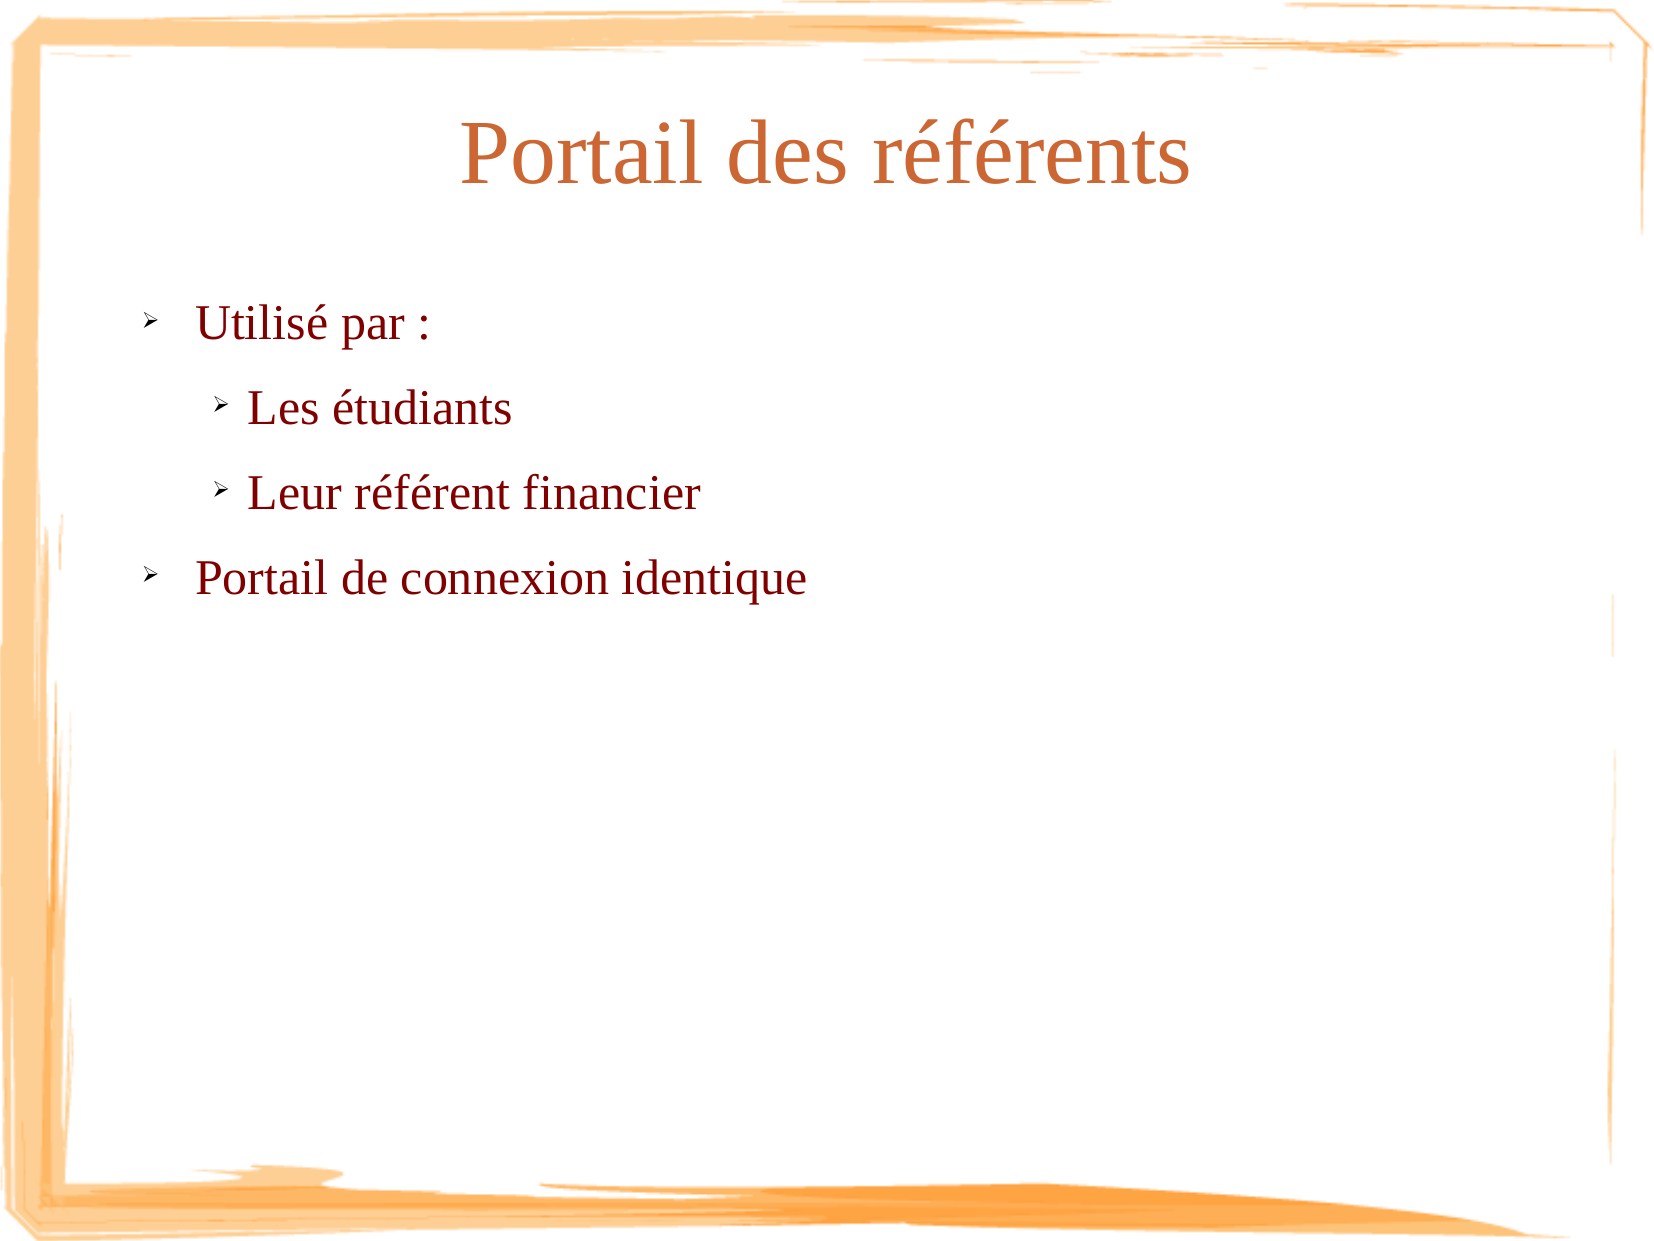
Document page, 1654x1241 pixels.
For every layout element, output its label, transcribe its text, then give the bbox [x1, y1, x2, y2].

title Portail des référents [82, 49, 1571, 257]
list Utilisé par : Les étudiants Leur référent financier Portail de connexion identique [141, 295, 1595, 1015]
picture [0, 0, 1654, 1241]
